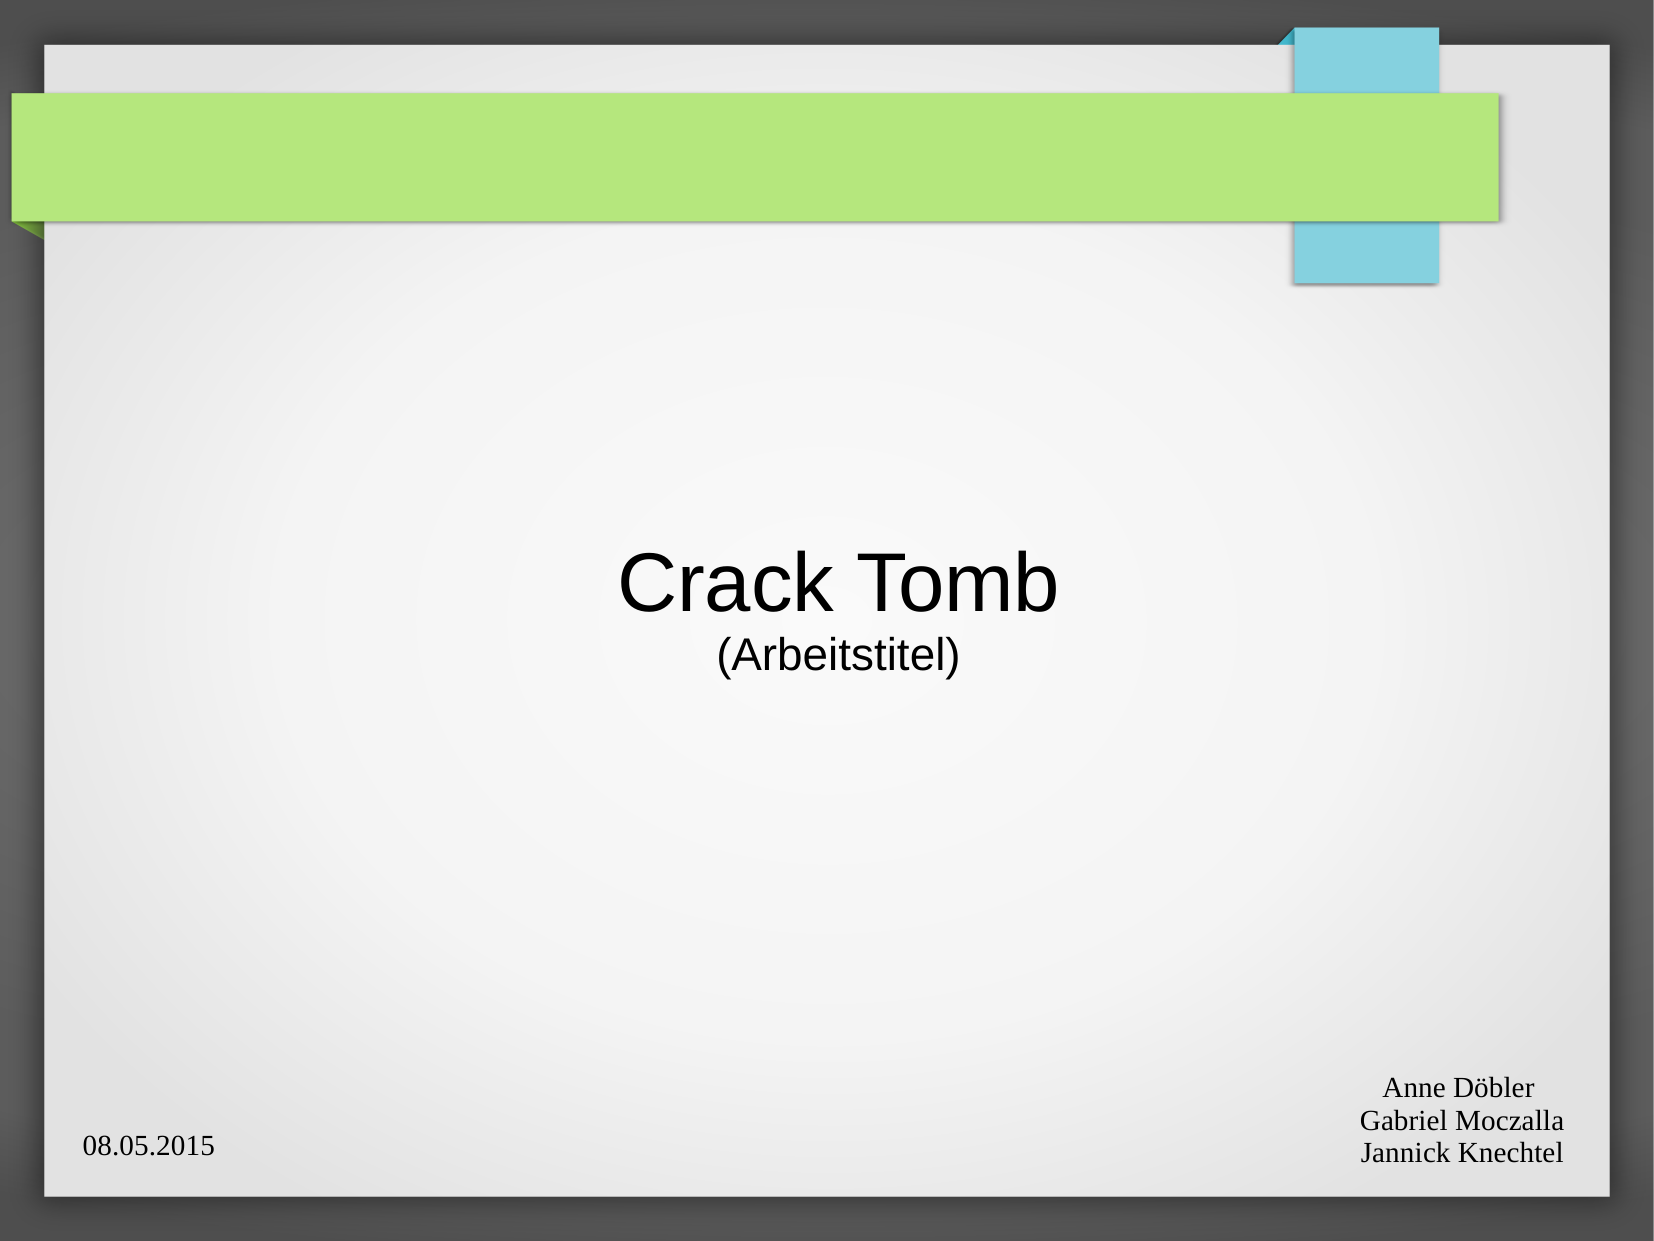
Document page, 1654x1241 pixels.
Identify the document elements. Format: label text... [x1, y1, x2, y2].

subtitle Crack Tomb (Arbeitstitel) [141, 212, 1536, 1004]
picture [0, 0, 1654, 1241]
